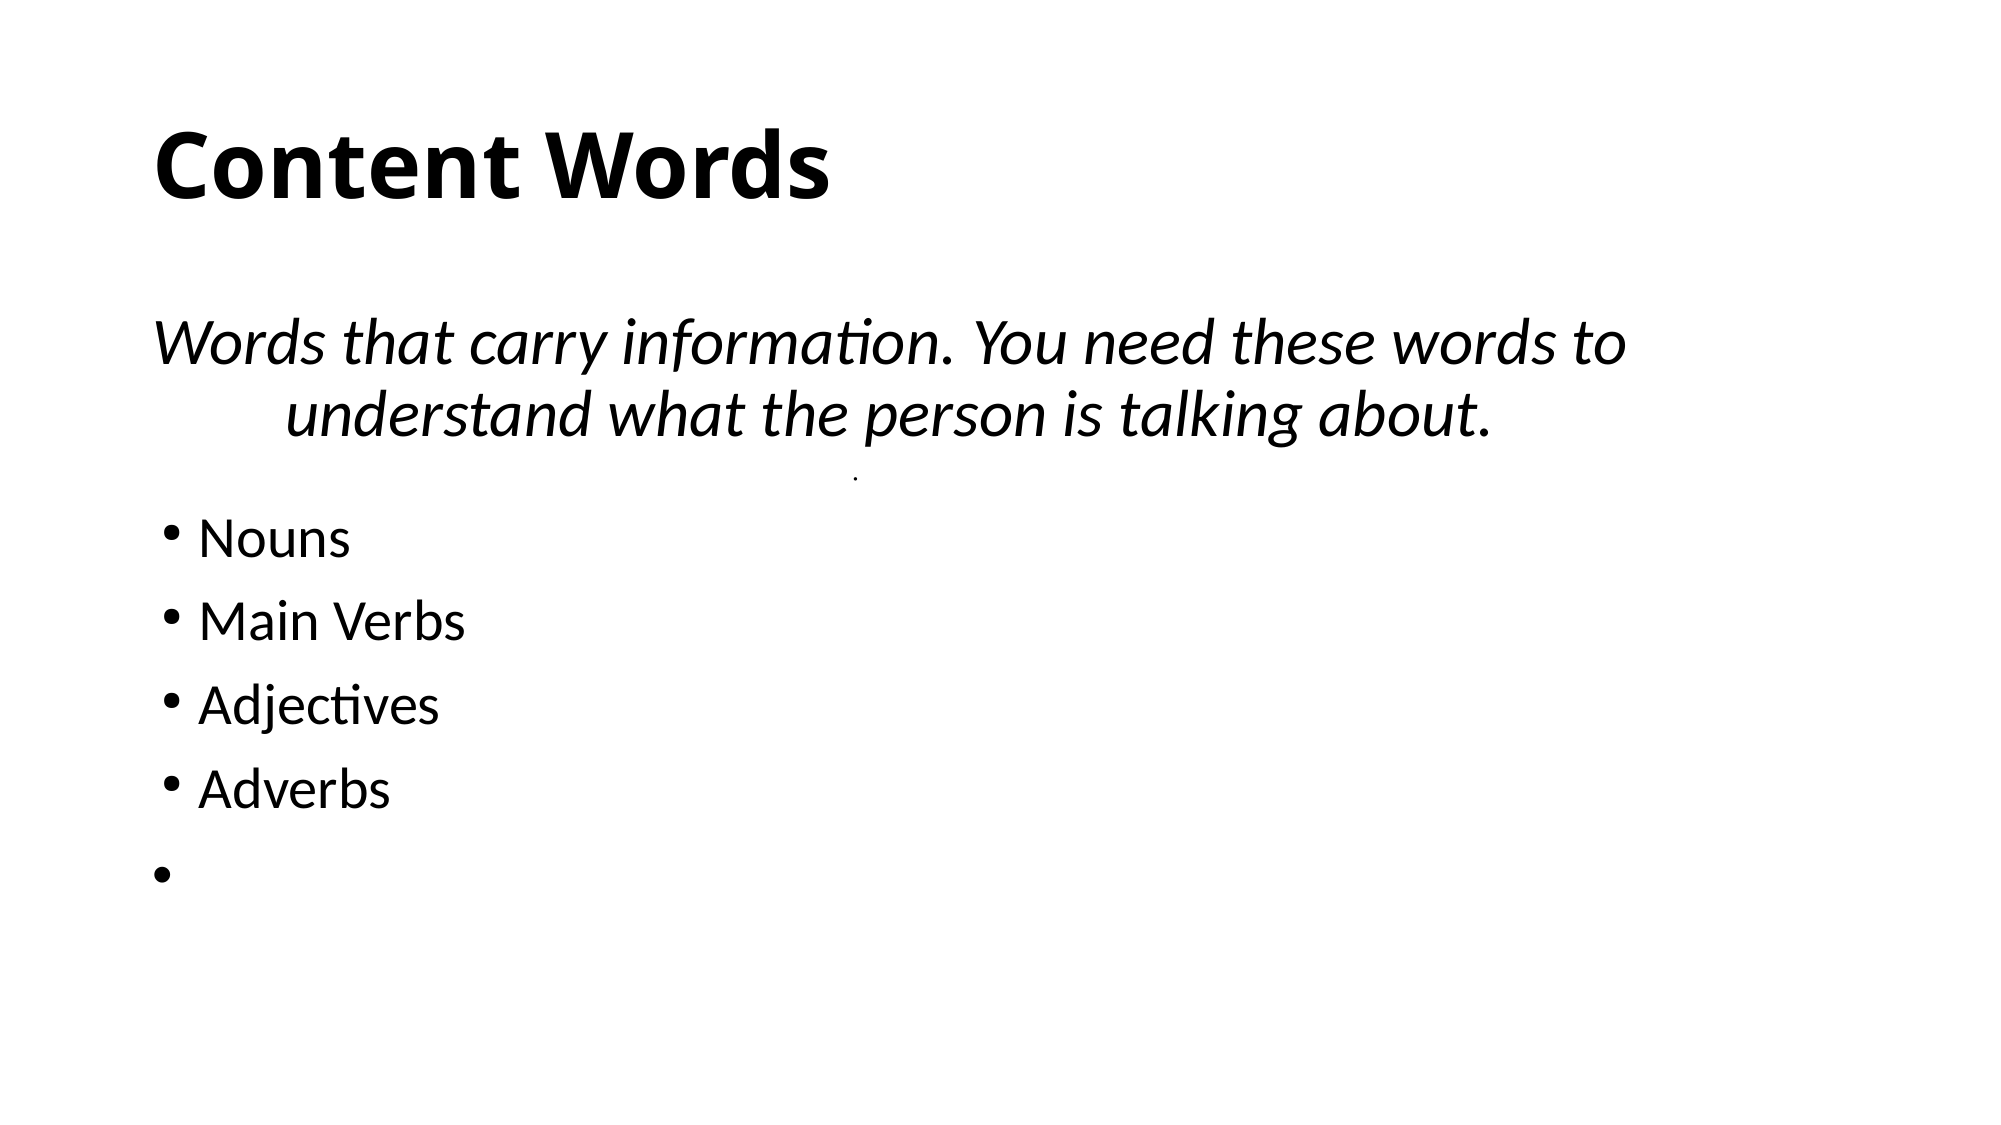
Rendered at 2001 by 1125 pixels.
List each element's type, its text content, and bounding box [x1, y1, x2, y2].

list Words that carry information. You need these words to understand what the person is talking about. Nouns Main Verbs Adjectives Adverbs [137, 299, 1863, 1014]
title Content Words [137, 59, 1863, 278]
